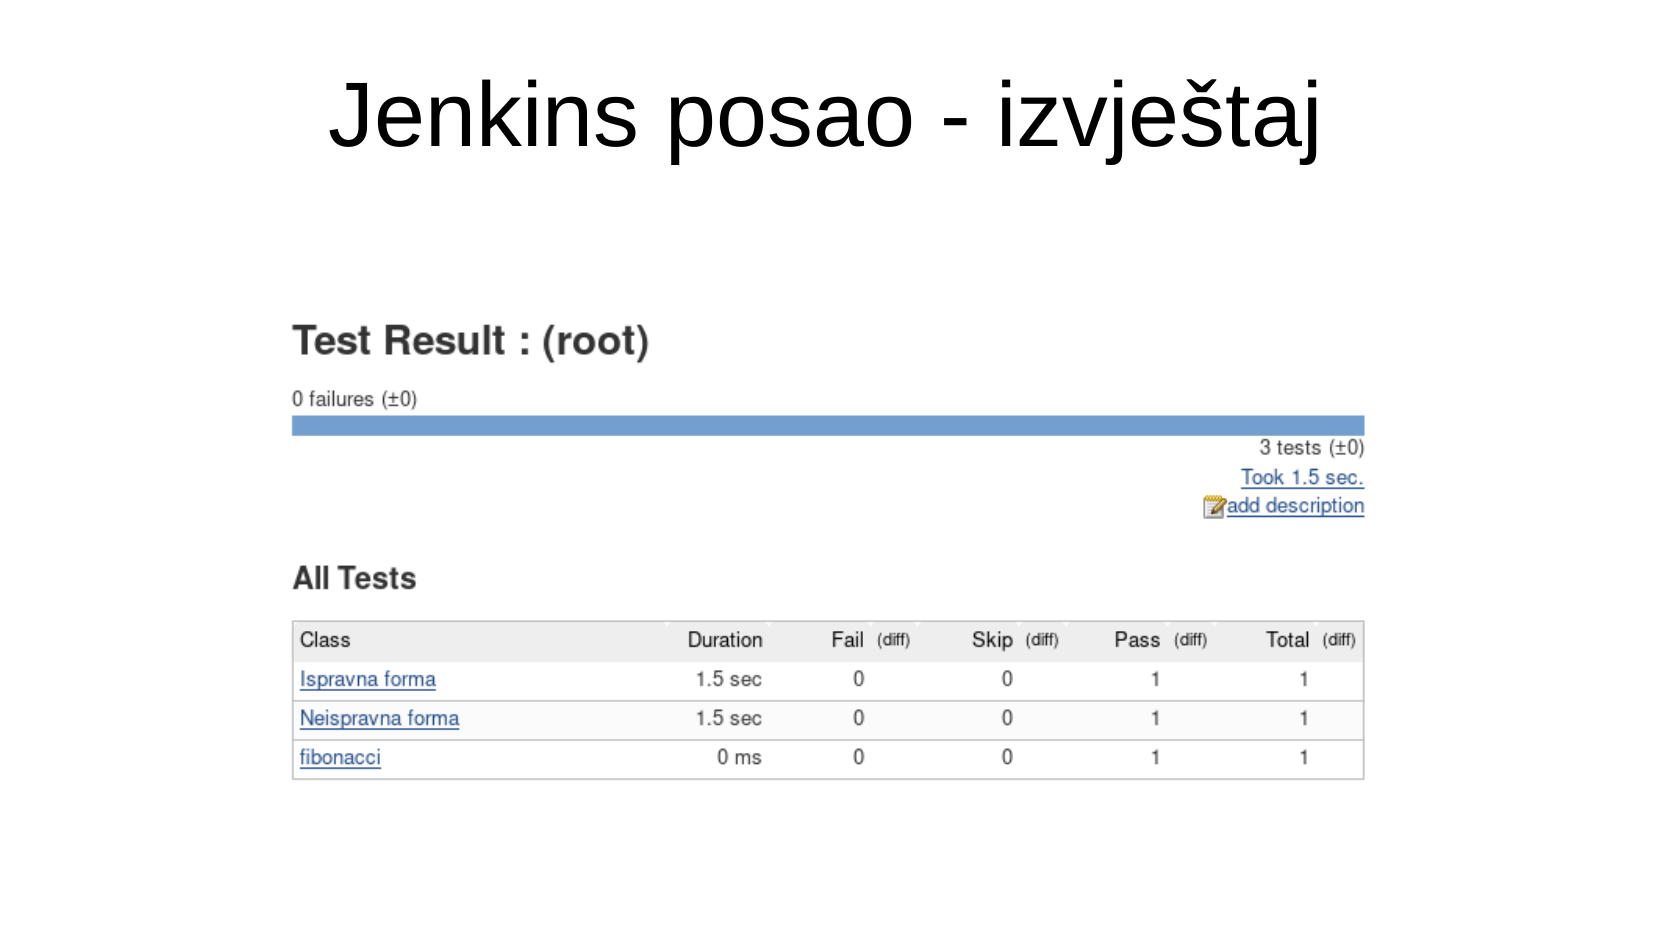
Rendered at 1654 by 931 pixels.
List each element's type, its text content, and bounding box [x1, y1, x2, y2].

title Jenkins posao - izvještaj [82, 37, 1571, 193]
picture [272, 311, 1382, 813]
